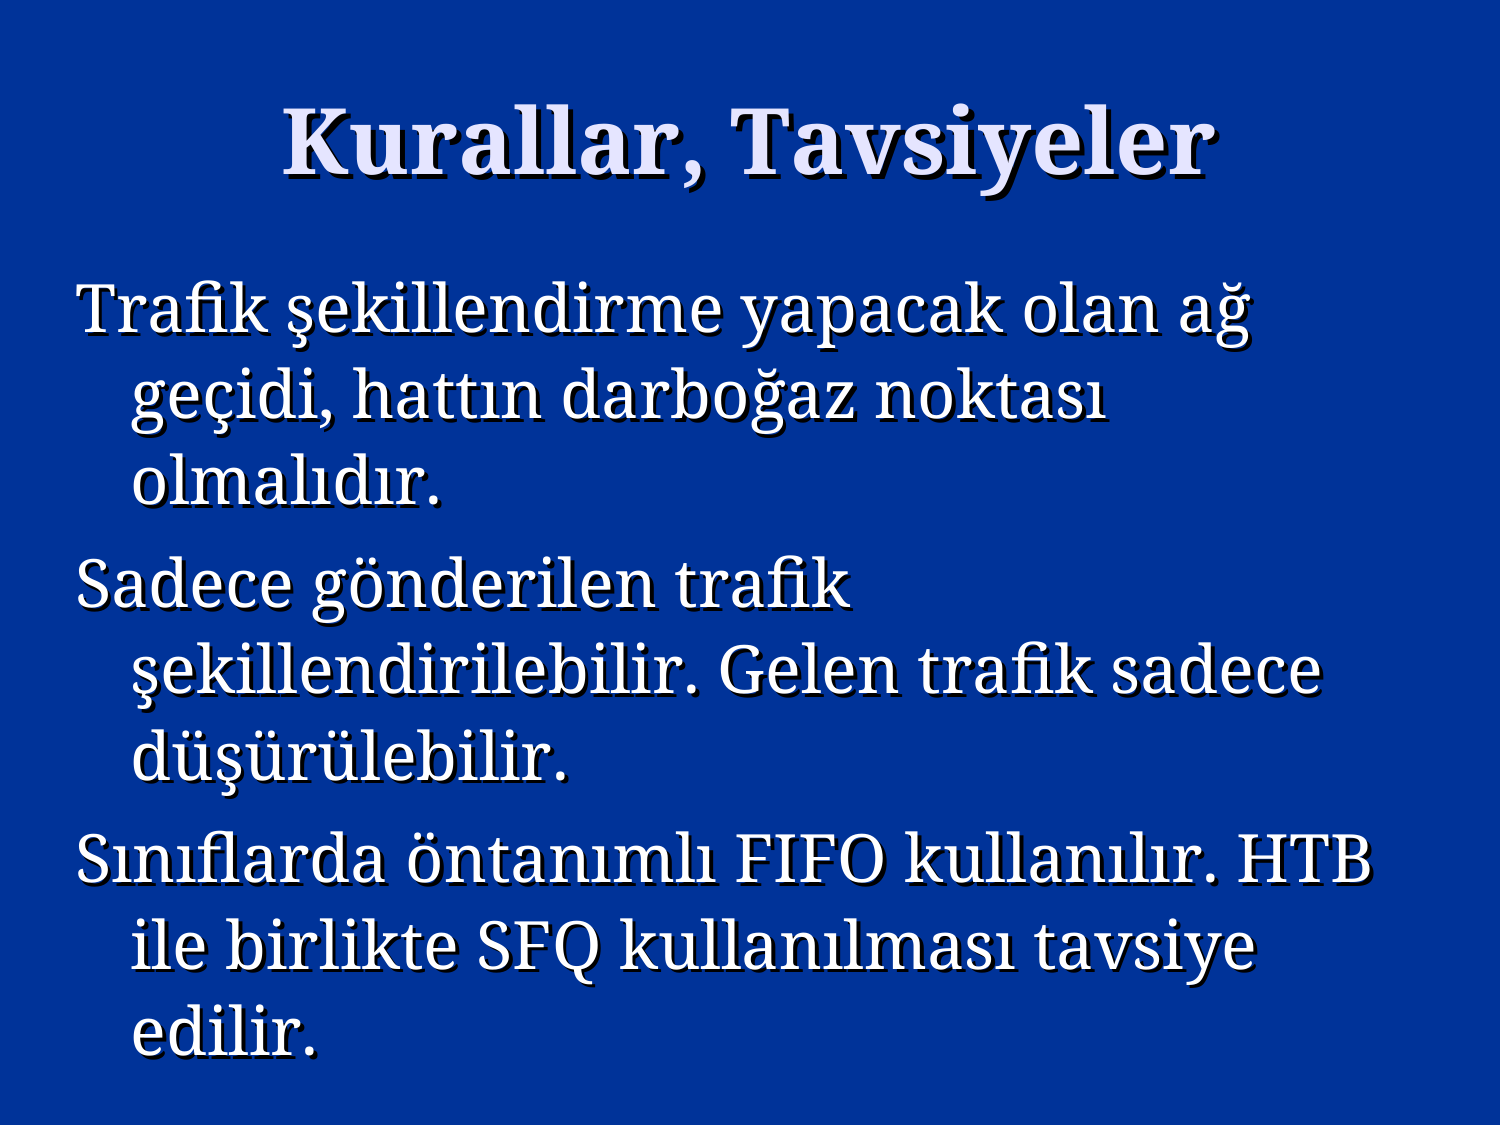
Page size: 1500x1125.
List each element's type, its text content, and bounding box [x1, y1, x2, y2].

title Kurallar, Tavsiyeler [74, 31, 1425, 246]
list Trafik şekillendirme yapacak olan ağ geçidi, hattın darboğaz noktası olmalıdır. Sadece gönderilen trafik şekillendirilebilir. Gelen trafik sadece düşürülebilir. Sınıflarda öntanımlı FIFO kullanılır. HTB ile birlikte SFQ kullanılması tavsiye edilir. [74, 263, 1425, 1006]
